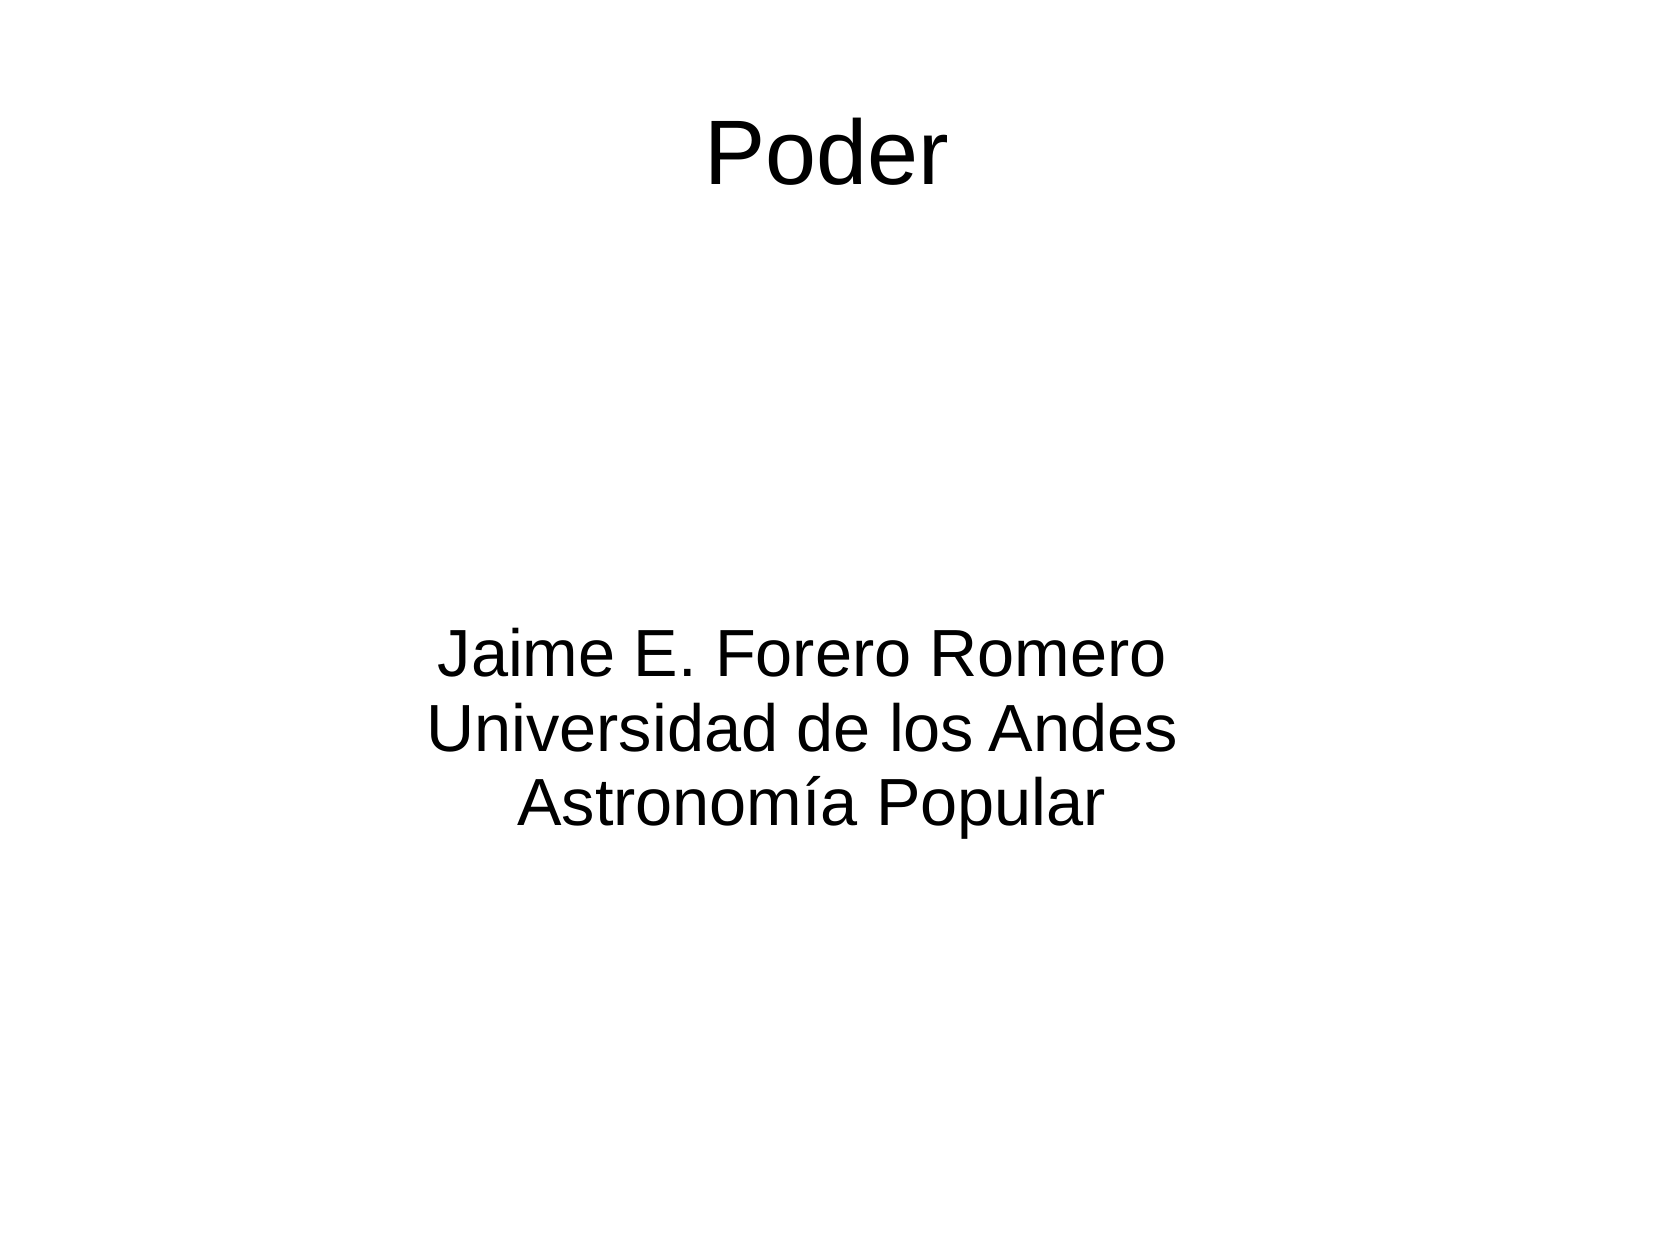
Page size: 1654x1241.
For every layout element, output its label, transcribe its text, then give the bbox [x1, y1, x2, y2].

title Poder [82, 49, 1571, 257]
subtitle Jaime E. Forero Romero Universidad de los Andes Astronomía Popular [74, 405, 1531, 1126]
